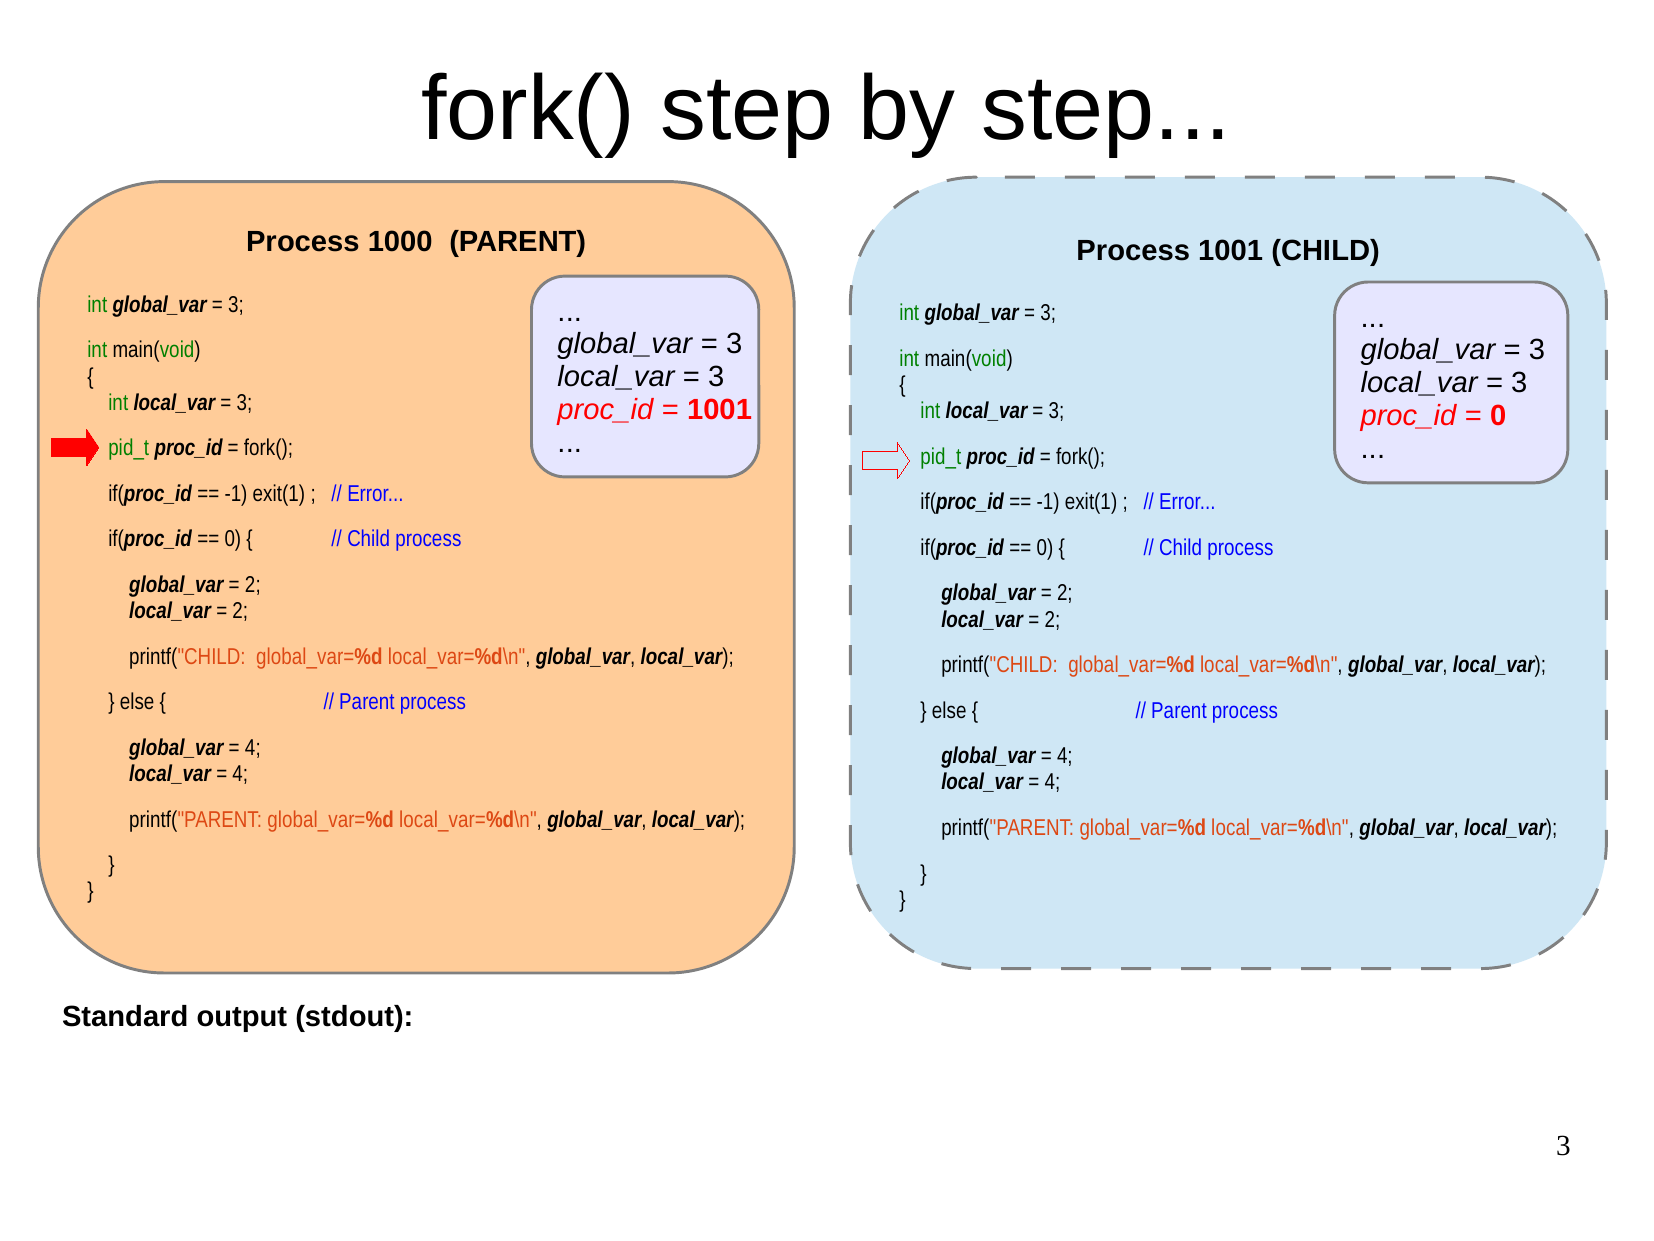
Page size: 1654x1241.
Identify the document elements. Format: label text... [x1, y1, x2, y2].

text_box ... global_var = 3 local_var = 3 proc_id = 1001 ... [531, 276, 759, 477]
text_box Standard output (stdout): [47, 992, 1619, 1193]
text_box ... global_var = 3 local_var = 3 proc_id = 0 ... [1334, 281, 1568, 483]
text_box Process 1000 (PARENT) int global_var = 3; int main(void) { int local_var = 3; pid_t proc_id = fork(); if(proc_id == -1) exit(1) ; // Error... if(proc_id == 0) { // Child process global_var = 2; local_var = 2; printf("CHILD: global_var=%d local_var=%d\n", global_var, local_var); } else { // Parent process global_var = 4; local_var = 4; printf("PARENT: global_var=%d local_var=%d\n", global_var, local_var); } } [38, 181, 795, 973]
text_box [51, 429, 99, 466]
title fork() step by step... [82, 49, 1571, 166]
text_box Process 1001 (CHILD) int global_var = 3; int main(void) { int local_var = 3; pid_t proc_id = fork(); if(proc_id == -1) exit(1) ; // Error... if(proc_id == 0) { // Child process global_var = 2; local_var = 2; printf("CHILD: global_var=%d local_var=%d\n", global_var, local_var); } else { // Parent process global_var = 4; local_var = 4; printf("PARENT: global_var=%d local_var=%d\n", global_var, local_var); } } [850, 177, 1607, 969]
